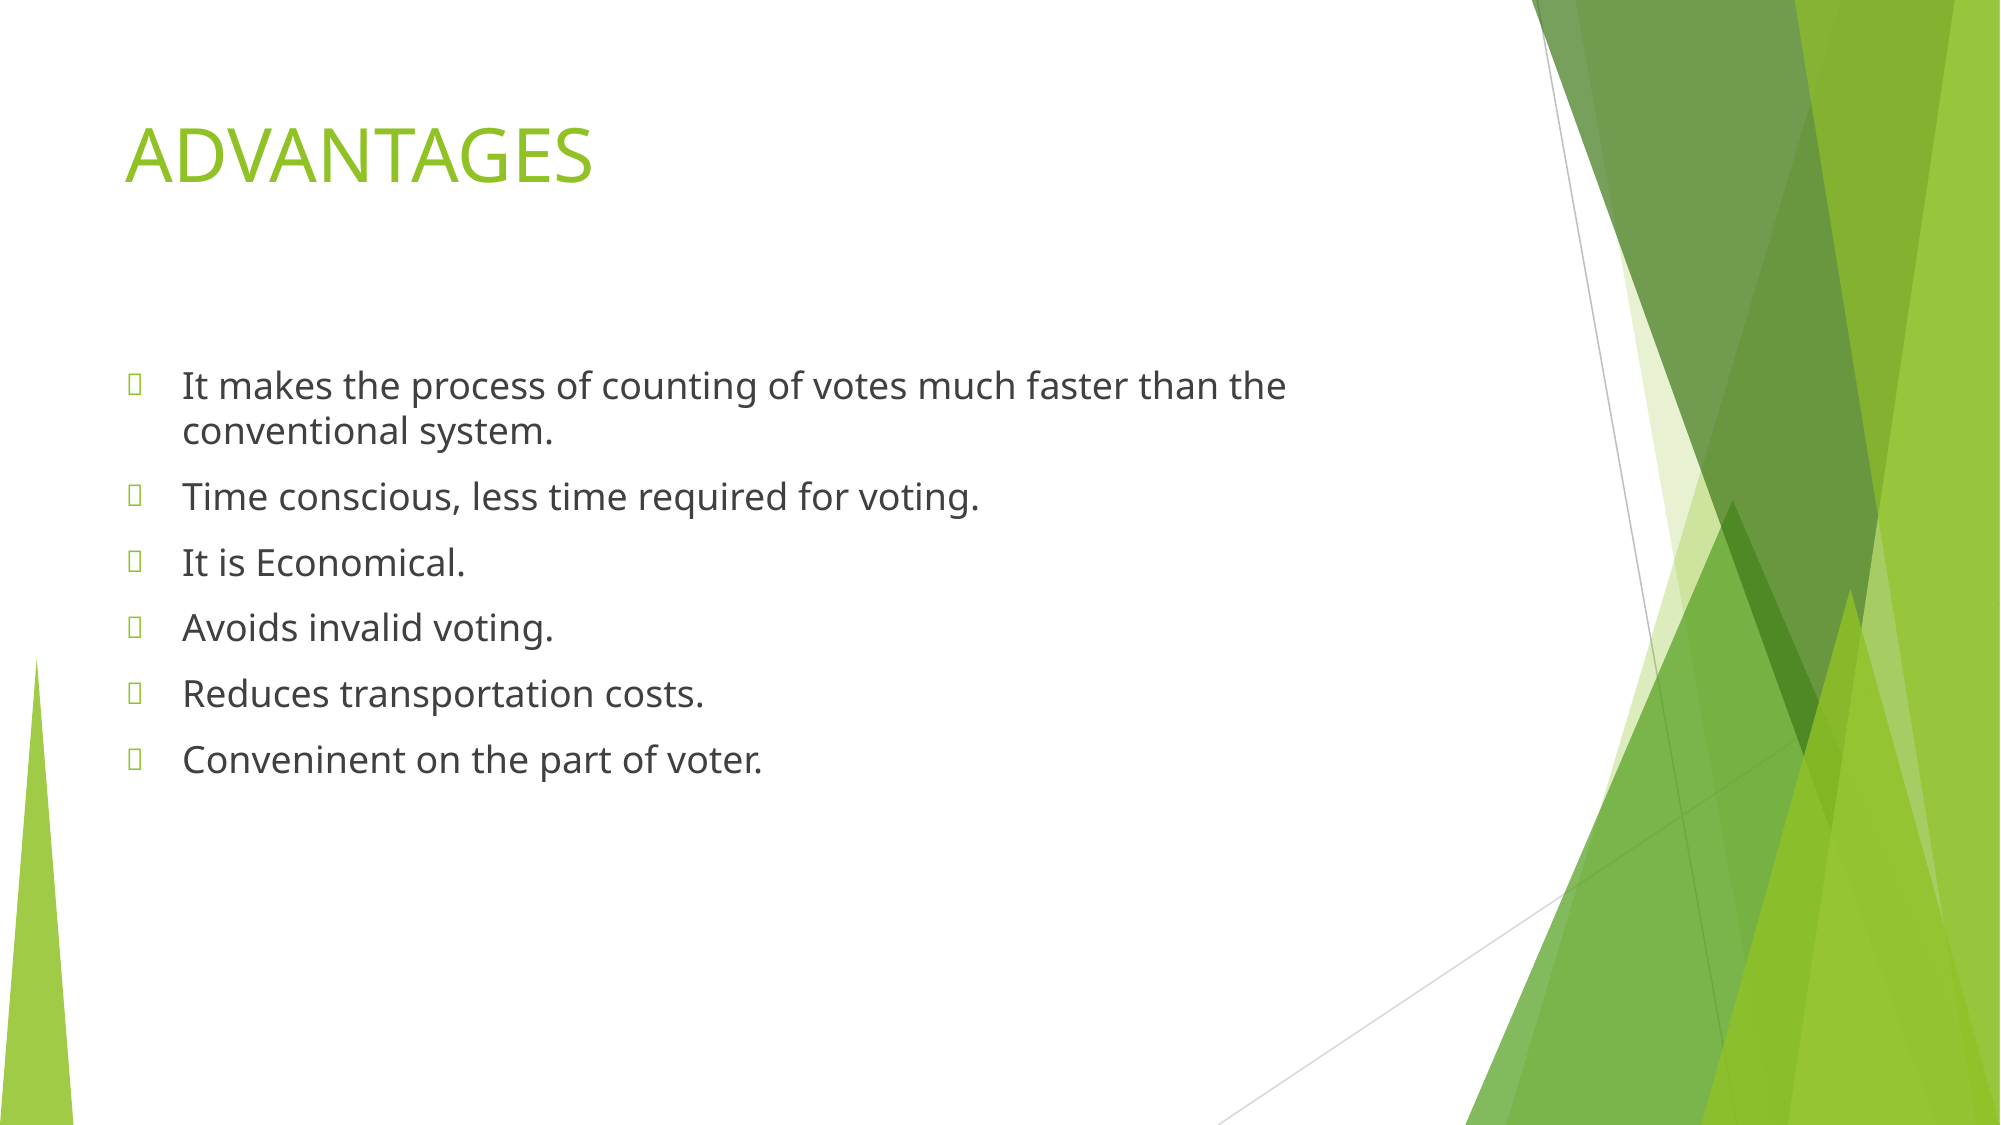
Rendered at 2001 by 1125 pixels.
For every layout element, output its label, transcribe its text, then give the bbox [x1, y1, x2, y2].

list It makes the process of counting of votes much faster than the conventional system. Time conscious, less time required for voting. It is Economical. Avoids invalid voting. Reduces transportation costs. Conveninent on the part of voter. [111, 354, 1522, 992]
title ADVANTAGES [111, 99, 1522, 317]
